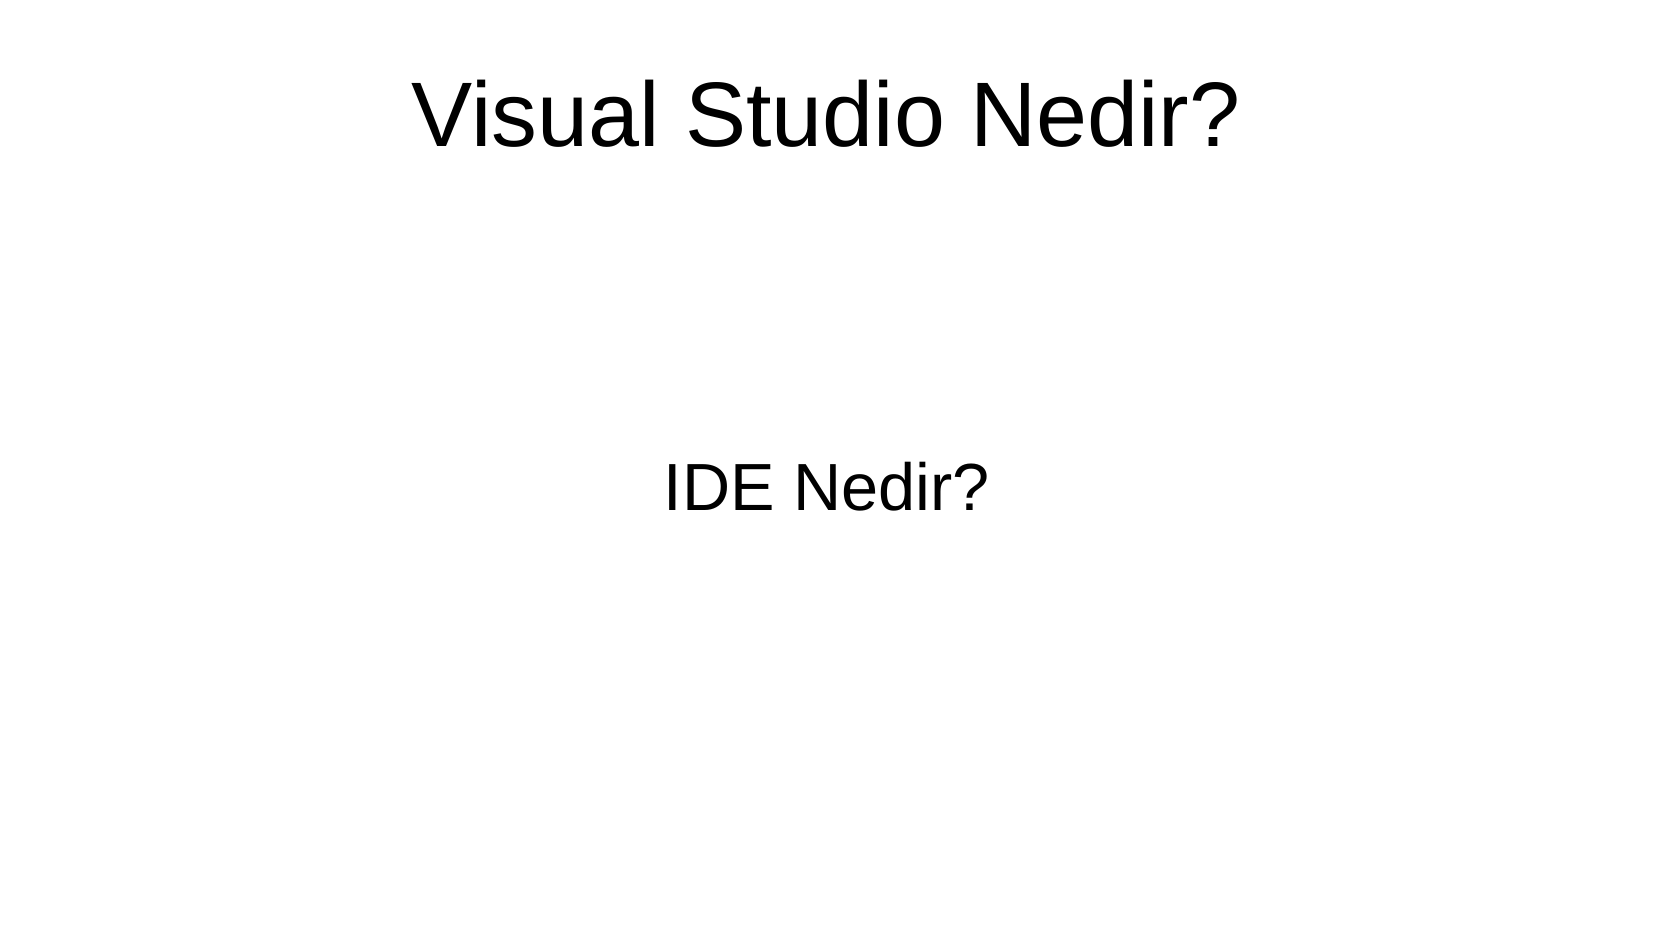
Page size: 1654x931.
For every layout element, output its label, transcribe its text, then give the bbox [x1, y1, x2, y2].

title Visual Studio Nedir? [82, 37, 1571, 193]
subtitle IDE Nedir? [82, 217, 1571, 758]
